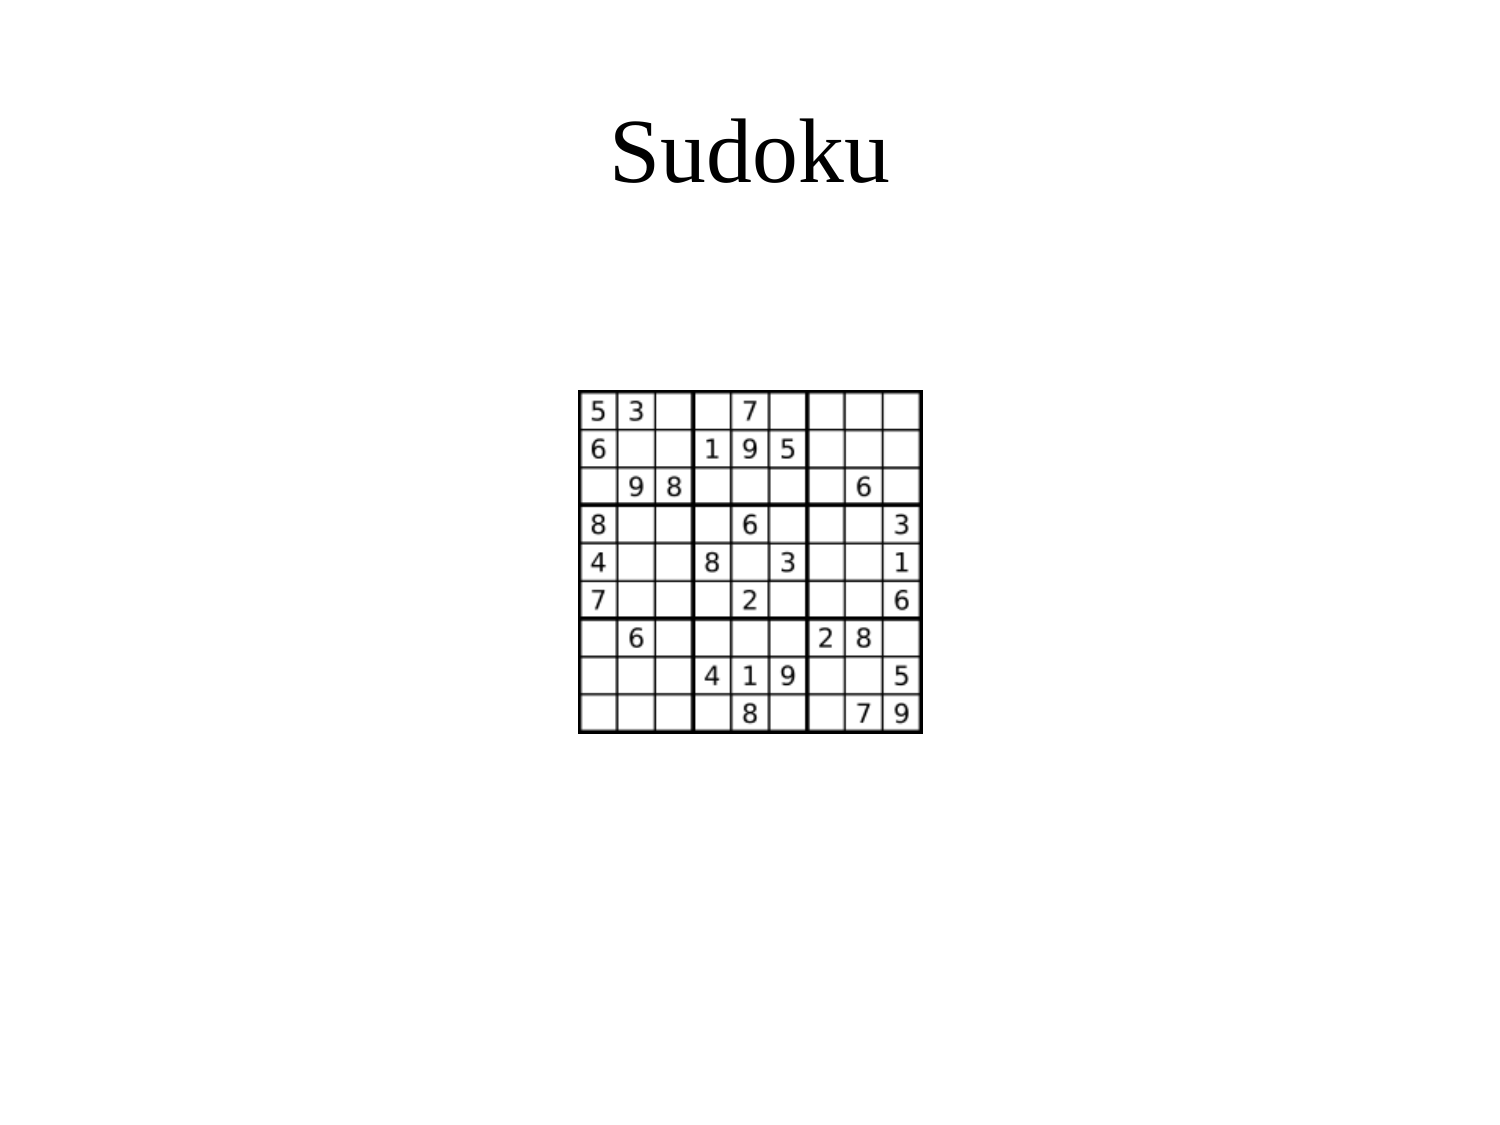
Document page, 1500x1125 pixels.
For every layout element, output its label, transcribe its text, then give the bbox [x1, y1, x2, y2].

title Sudoku [112, 52, 1388, 240]
picture [578, 390, 923, 734]
